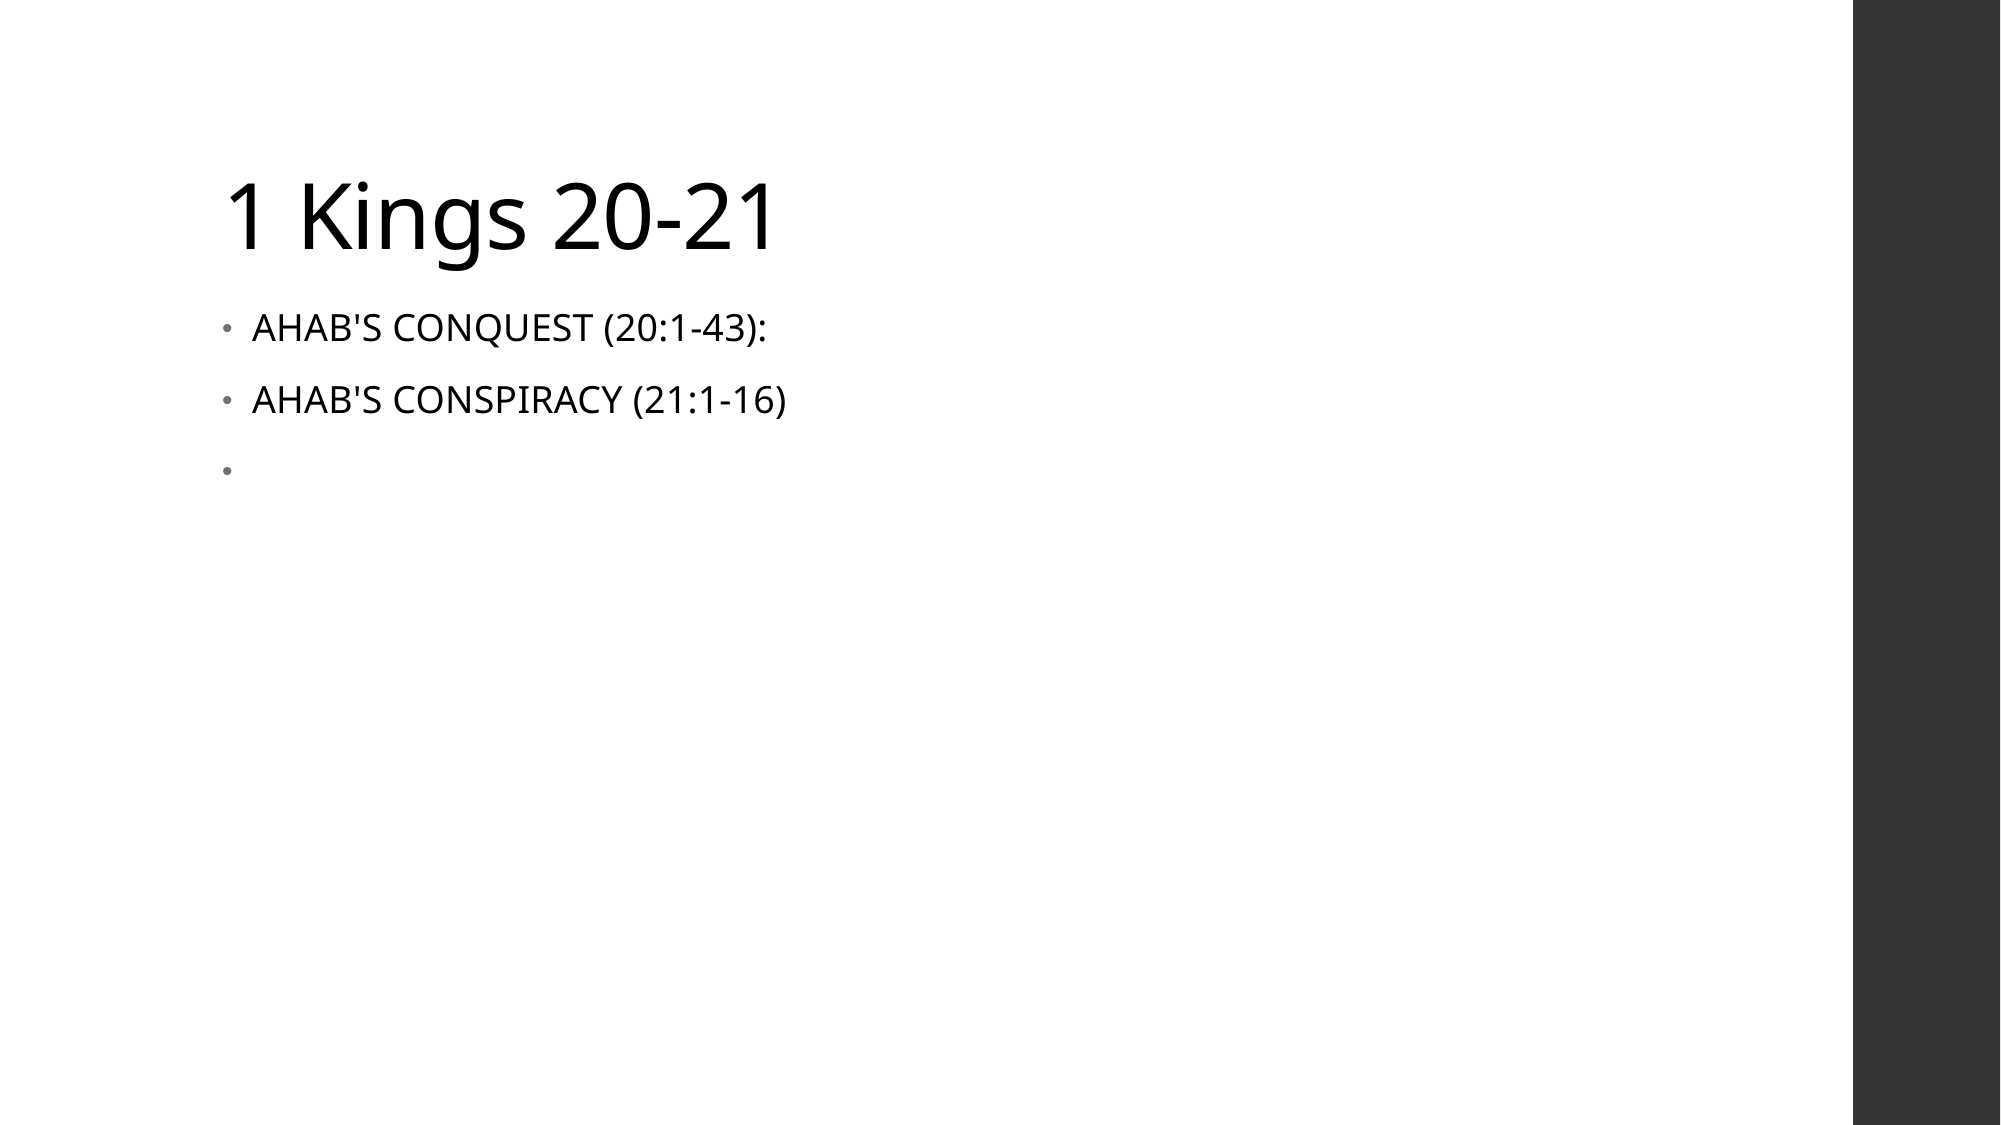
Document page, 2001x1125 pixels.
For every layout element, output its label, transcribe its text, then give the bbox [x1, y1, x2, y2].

list AHAB'S CONQUEST (20:1-43): AHAB'S CONSPIRACY (21:1-16) [206, 299, 1617, 1014]
title 1 Kings 20-21 [206, 60, 1797, 278]
